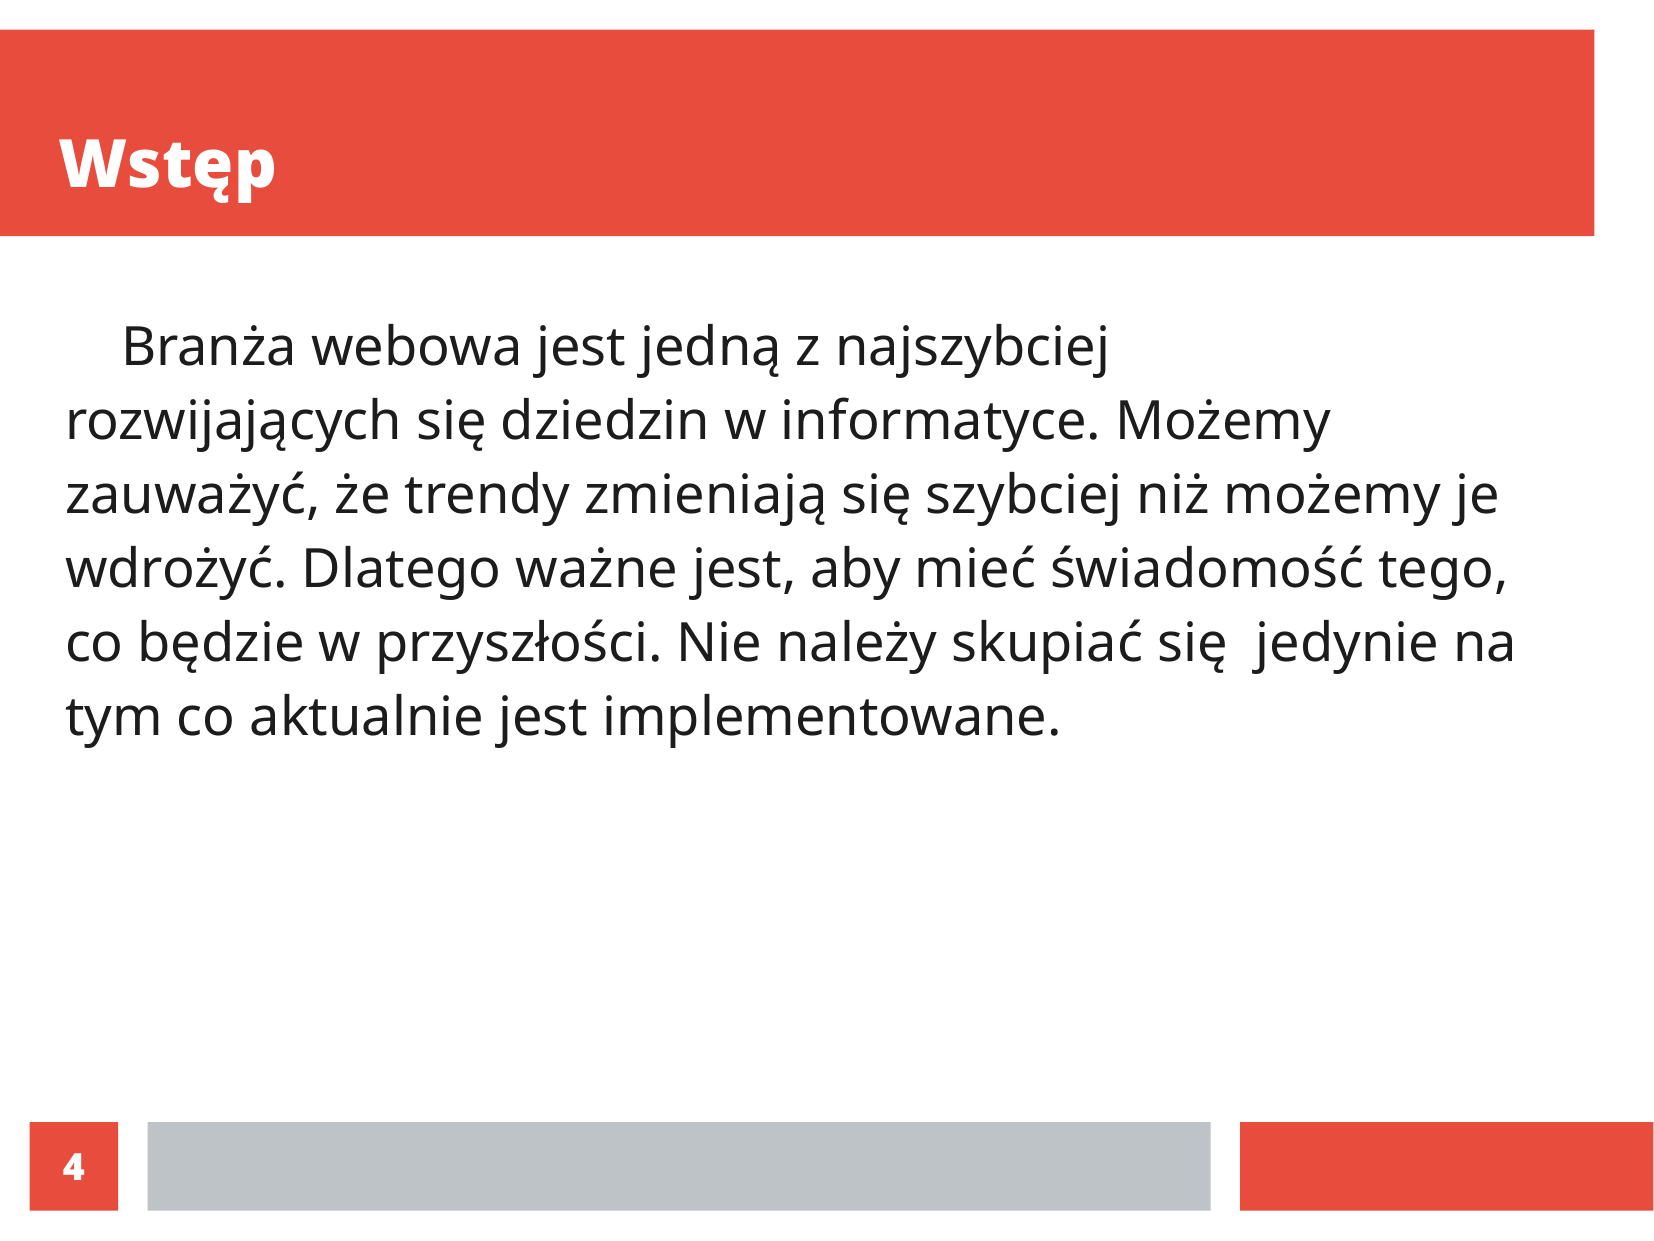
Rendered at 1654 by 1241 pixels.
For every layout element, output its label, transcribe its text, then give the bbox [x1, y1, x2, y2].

list Branża webowa jest jedną z najszybciej rozwijających się dziedzin w informatyce. Możemy zauważyć, że trendy zmieniają się szybciej niż możemy je wdrożyć. Dlatego ważne jest, aby mieć świadomość tego, co będzie w przyszłości. Nie należy skupiać się jedynie na tym co aktualnie jest implementowane. [64, 307, 1571, 1075]
title Wstęp [59, 59, 1595, 207]
